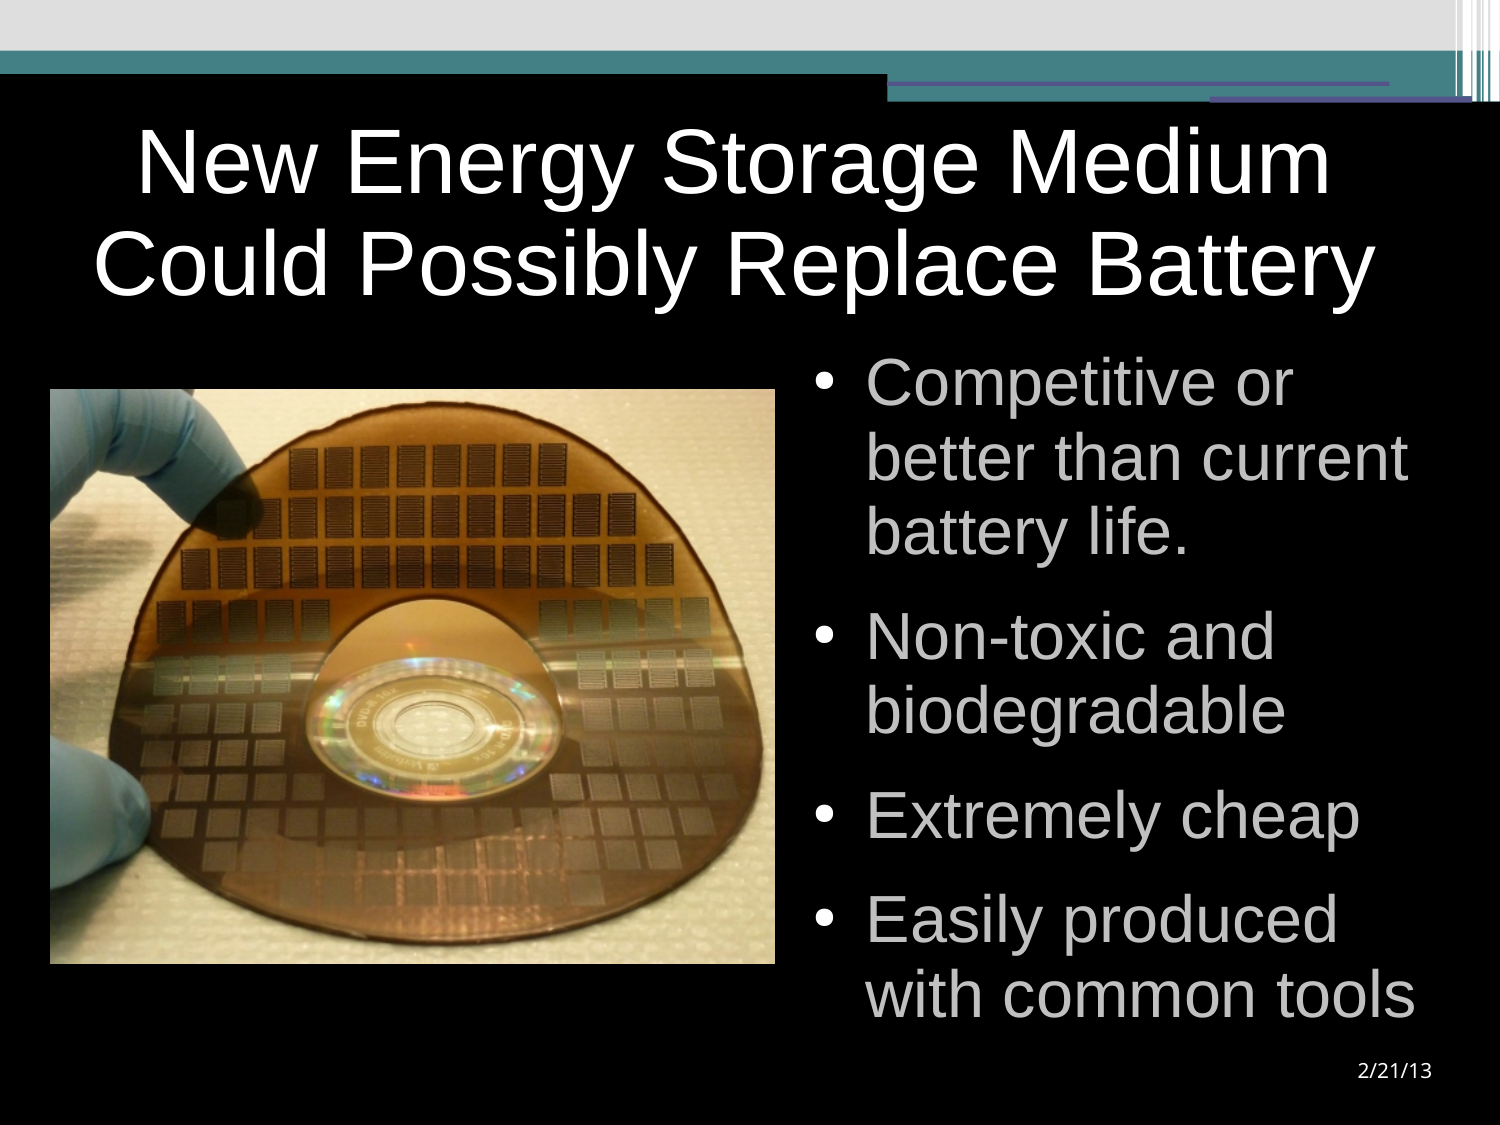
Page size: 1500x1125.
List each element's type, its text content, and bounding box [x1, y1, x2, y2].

title New Energy Storage Medium Could Possibly Replace Battery [60, 110, 1411, 316]
picture [50, 389, 775, 964]
text_box 2/21/13 [1342, 1050, 1500, 1125]
list Competitive or better than current battery life. Non-toxic and biodegradable Extremely cheap Easily produced with common tools [795, 345, 1433, 1088]
